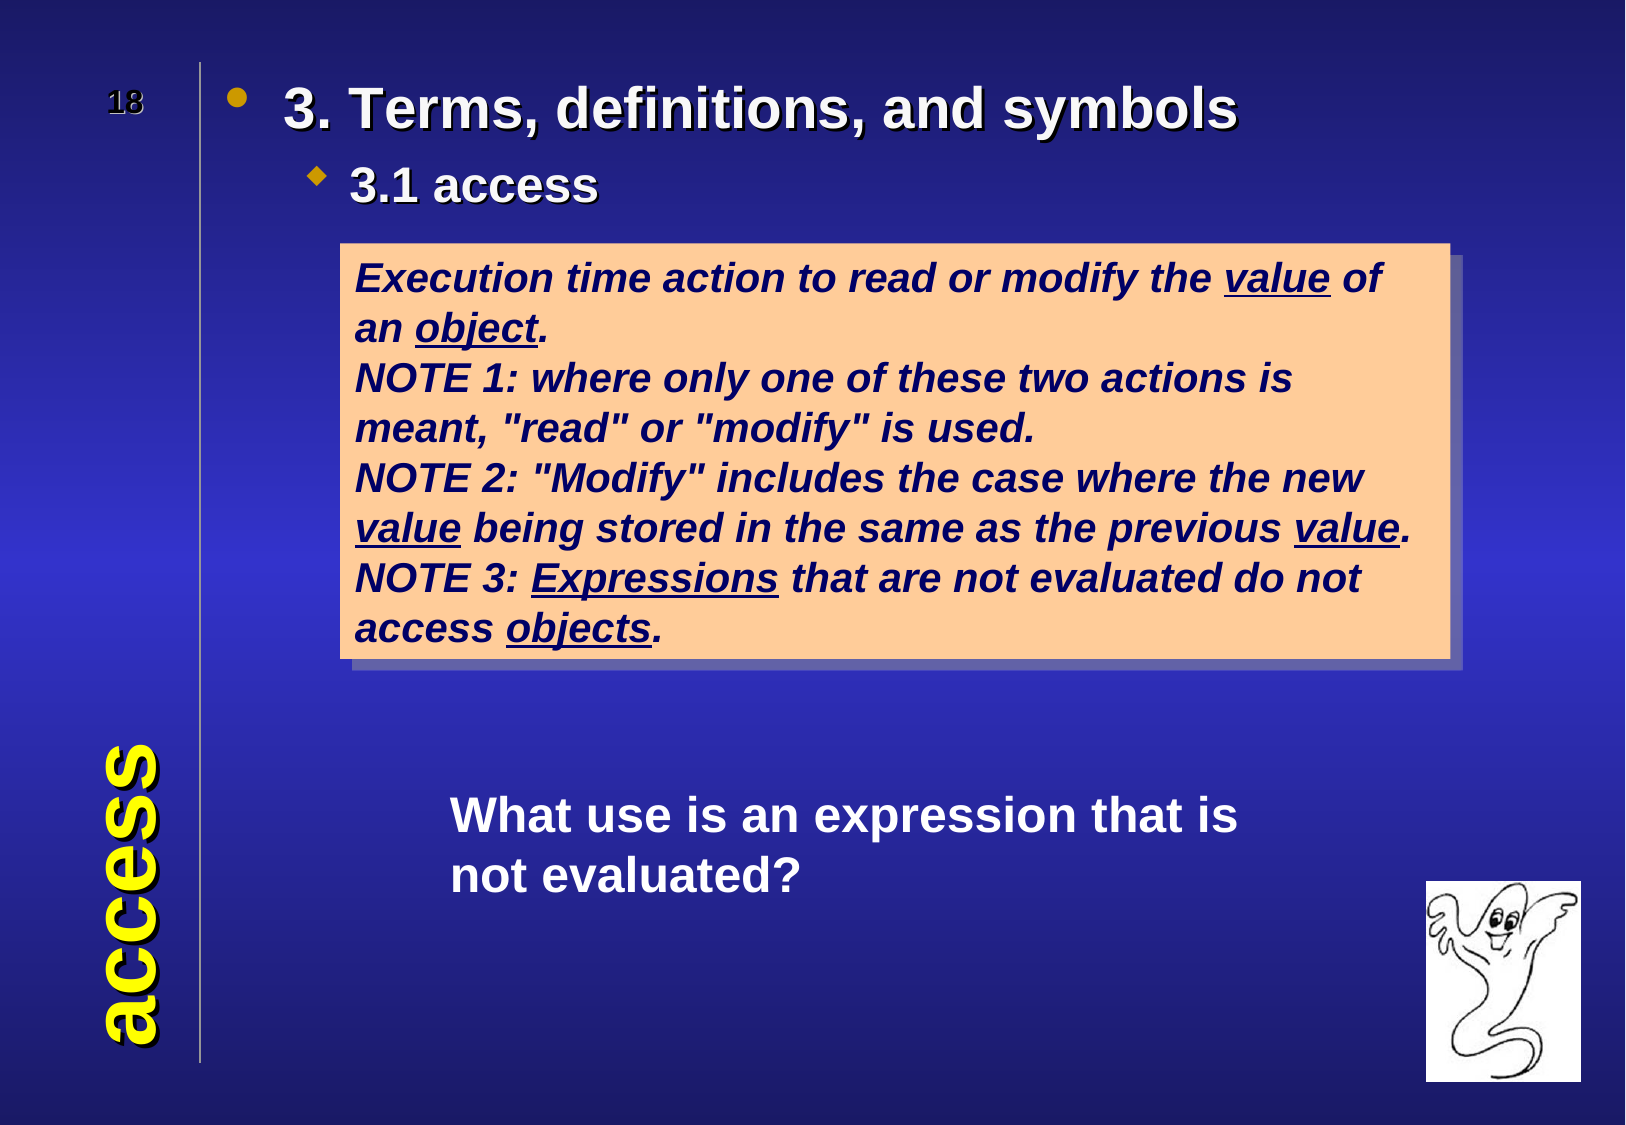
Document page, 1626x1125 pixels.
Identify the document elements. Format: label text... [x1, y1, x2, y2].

picture [1426, 881, 1581, 1083]
text_box Execution time action to read or modify the value of an object. NOTE 1: where only one of these two actions is meant, "read" or "modify" is used. NOTE 2: "Modify" includes the case where the new value being stored in the same as the previous value. NOTE 3: Expressions that are not evaluated do not access objects. [340, 243, 1451, 659]
list 3. Terms, definitions, and symbols 3.1 access [212, 62, 1550, 1063]
text_box What use is an expression that is not evaluated? [434, 774, 1297, 911]
title access [50, 187, 188, 1063]
